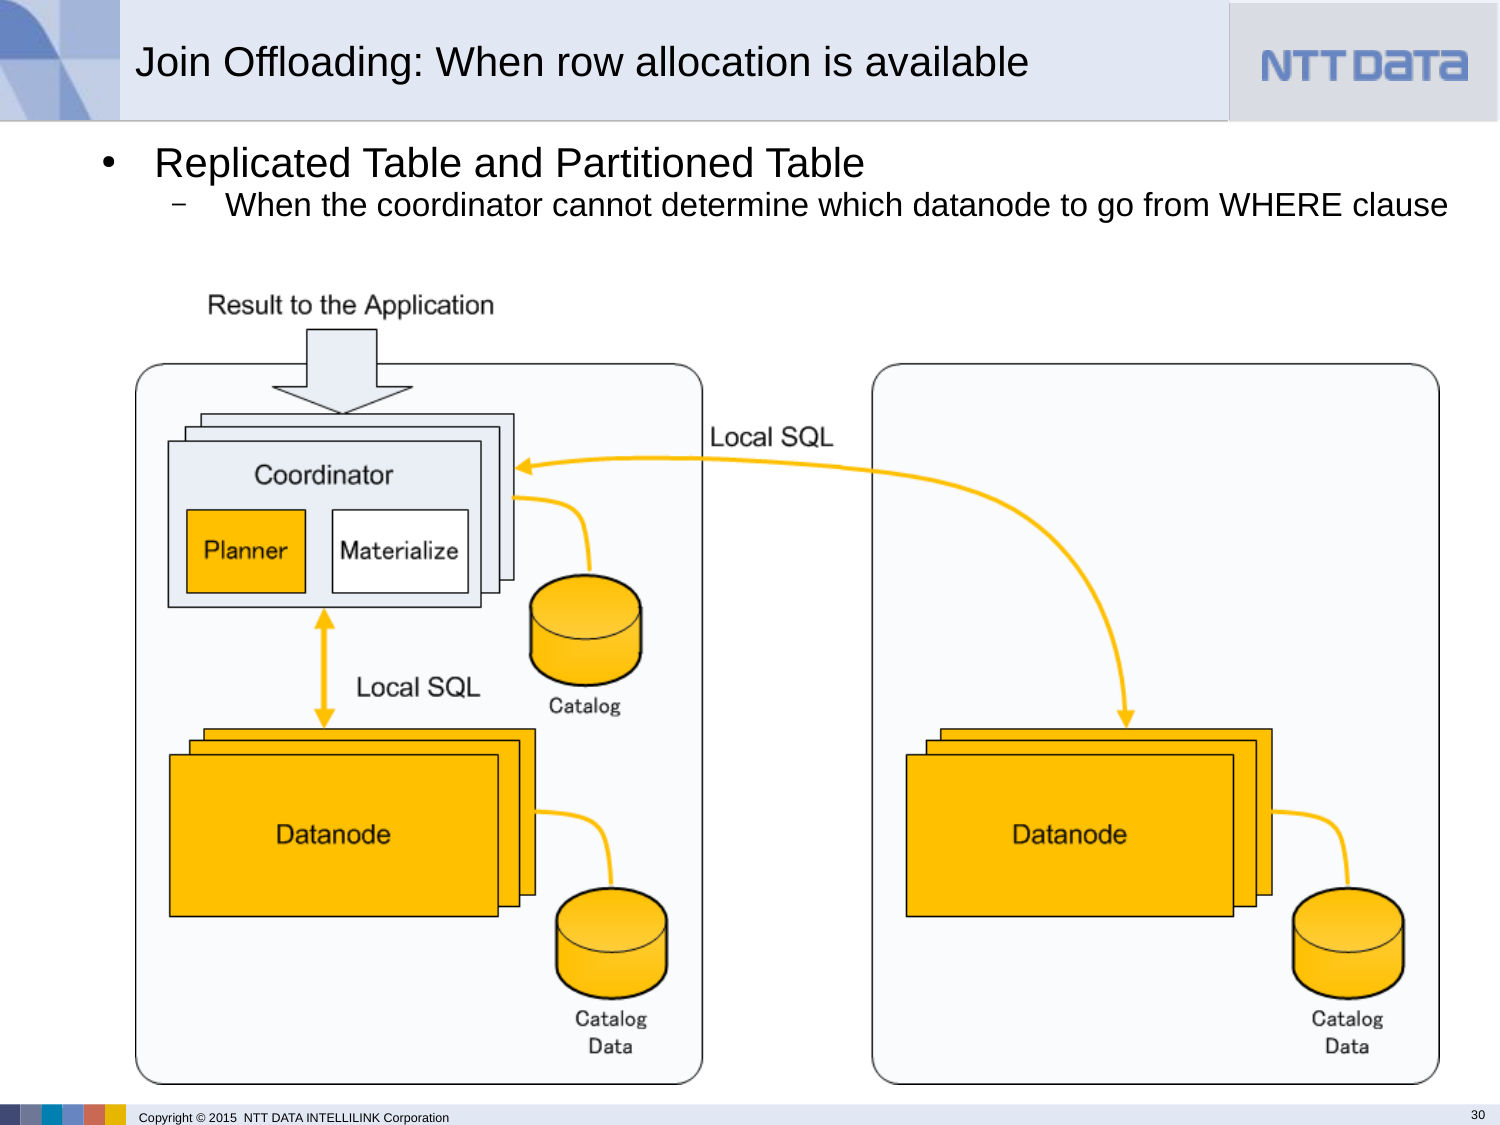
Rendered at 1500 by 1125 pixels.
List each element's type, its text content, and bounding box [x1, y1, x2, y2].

title Join Offloading: When row allocation is available [120, 0, 1241, 120]
picture [1262, 50, 1468, 81]
picture [0, 0, 120, 120]
picture [135, 286, 1440, 1085]
text_box Replicated Table and Partitioned Table When the coordinator cannot determine which datanode to go from WHERE clause [68, 132, 1468, 316]
